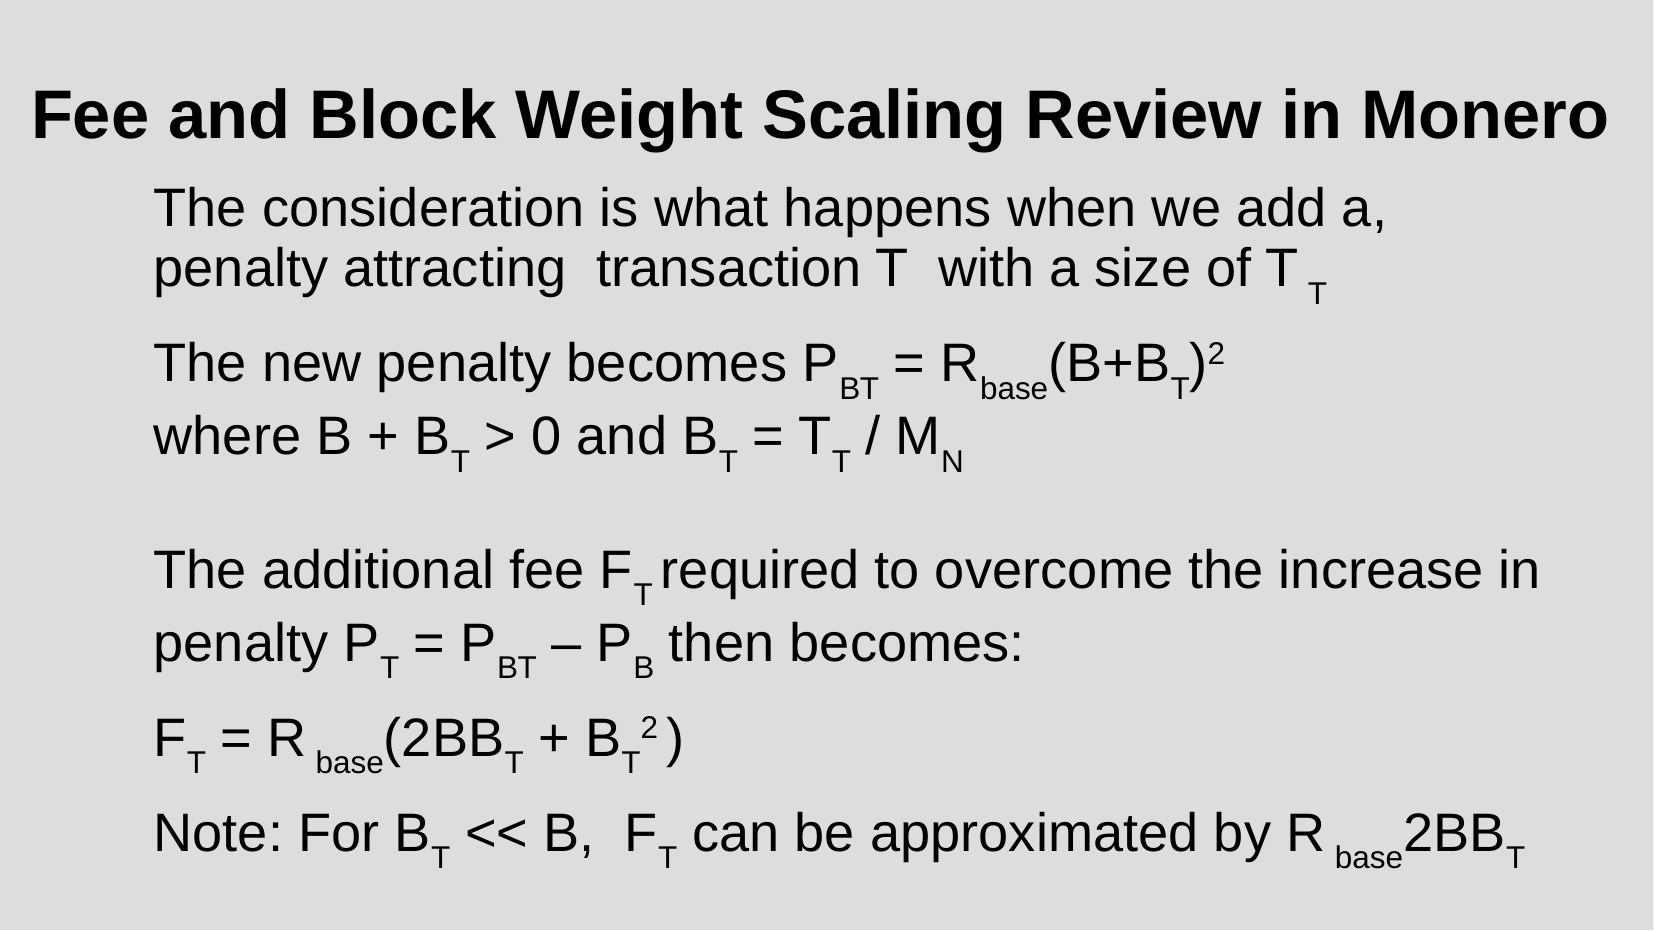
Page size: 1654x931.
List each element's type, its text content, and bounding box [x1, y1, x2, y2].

list The consideration is what happens when we add a, penalty attracting transaction T with a size of T T The new penalty becomes PBT = Rbase(B+BT)2 where B + BT > 0 and BT = TT / MN The additional fee FT required to overcome the increase in penalty PT = PBT – PB then becomes: FT = R base(2BBT + BT2 ) Note: For BT << B, FT can be approximated by R base2BBT [82, 193, 1571, 910]
title Fee and Block Weight Scaling Review in Monero [11, 37, 1630, 193]
